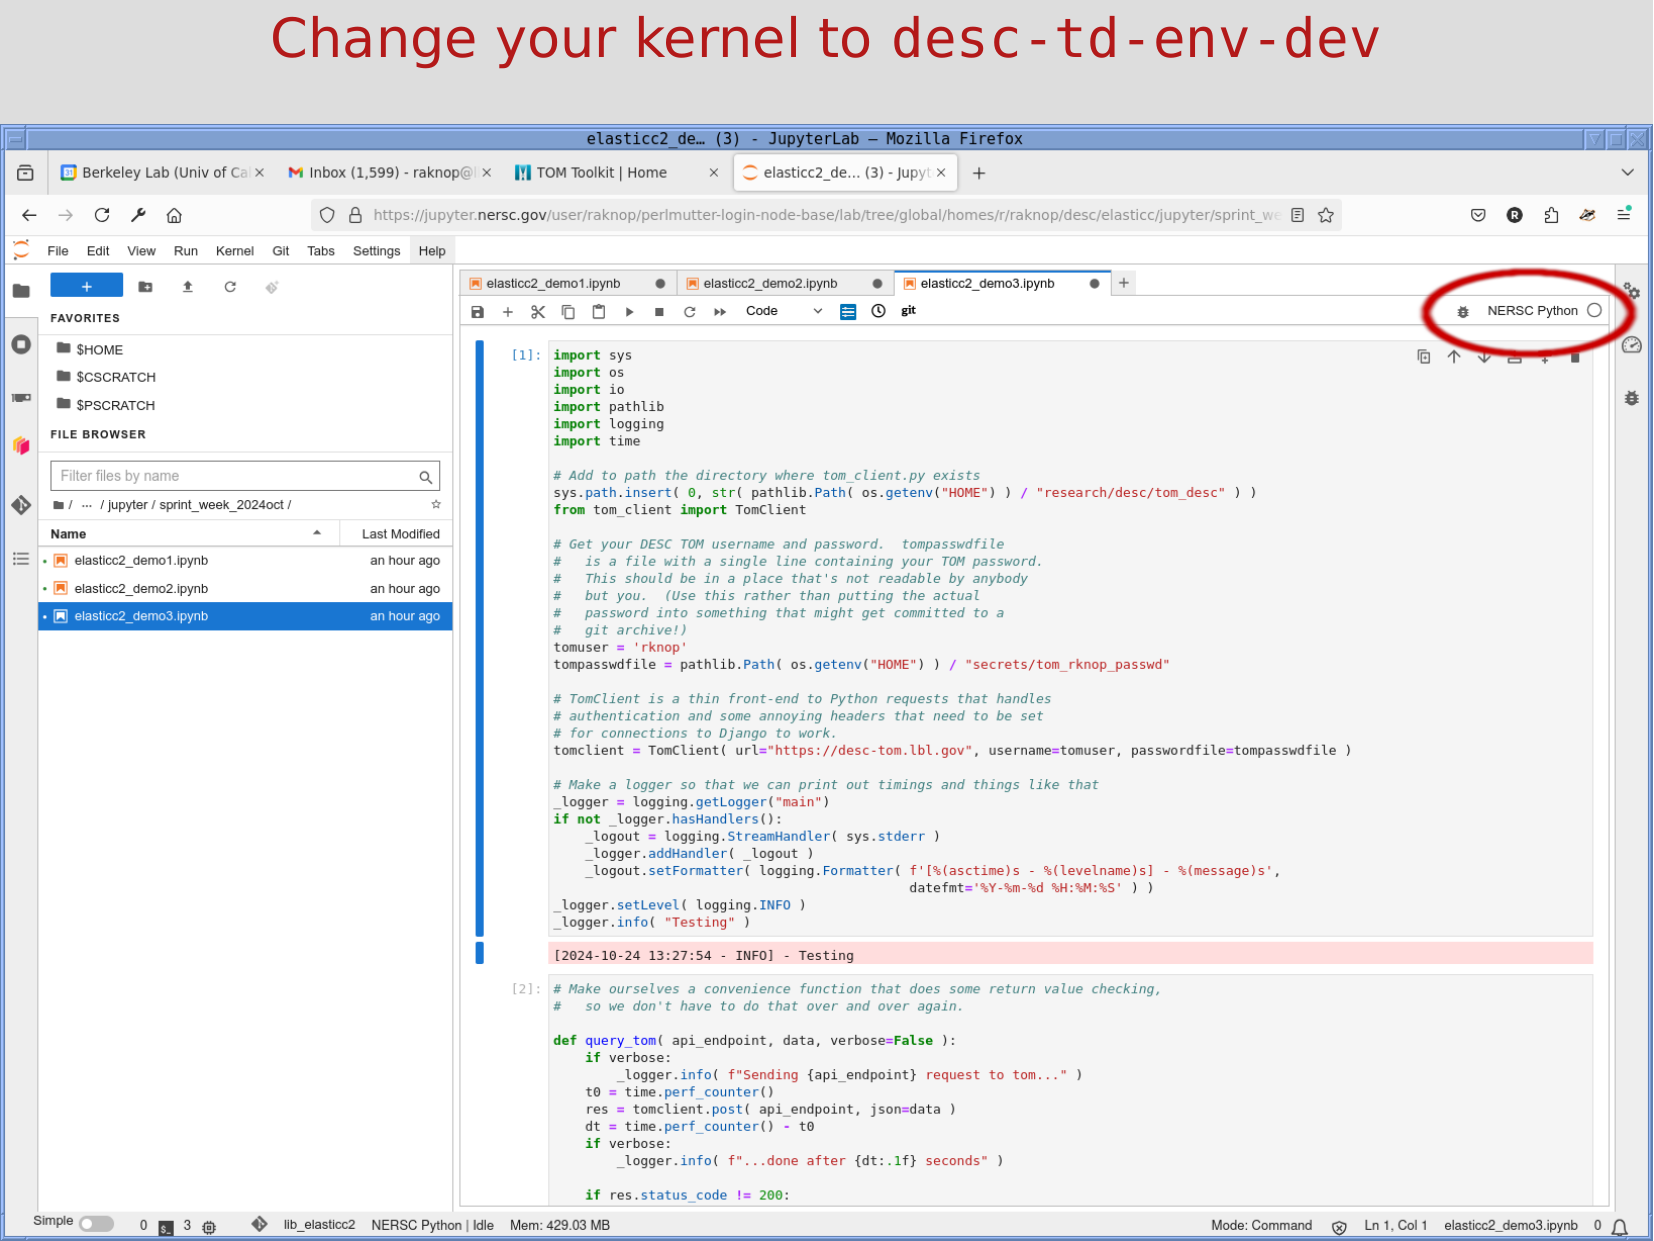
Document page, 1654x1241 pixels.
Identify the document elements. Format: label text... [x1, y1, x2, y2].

text_box Change your kernel to desc-td-env-dev [239, 0, 1414, 78]
picture [0, 124, 1653, 1241]
